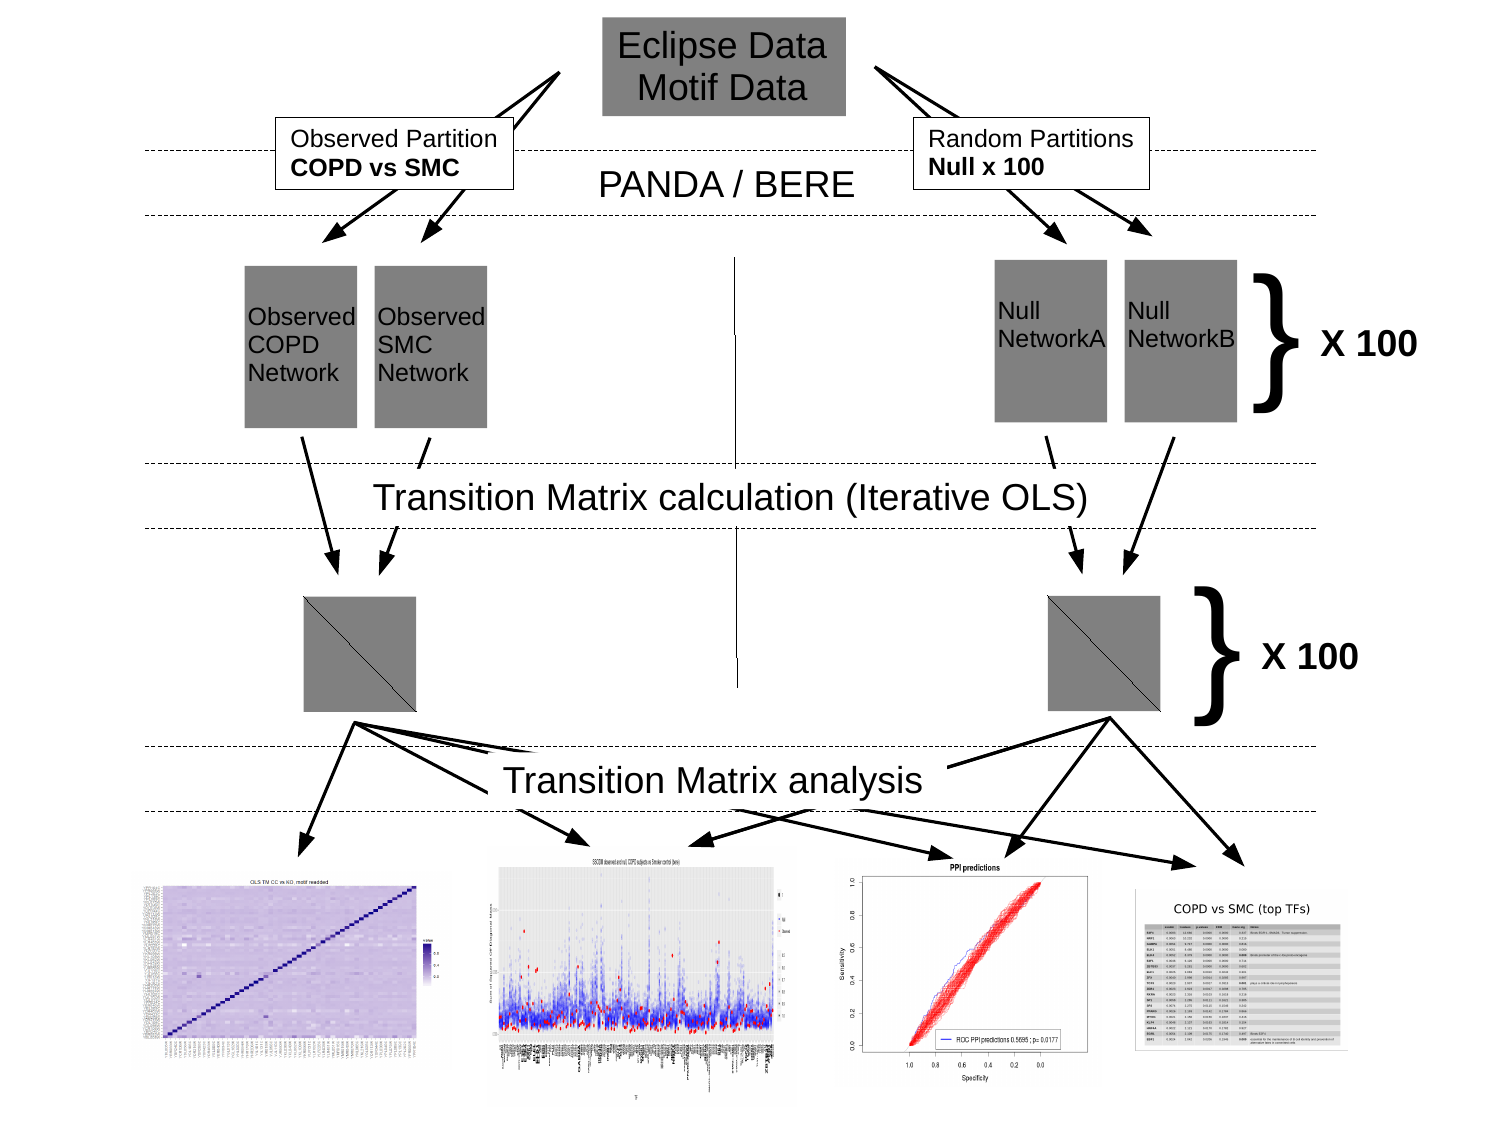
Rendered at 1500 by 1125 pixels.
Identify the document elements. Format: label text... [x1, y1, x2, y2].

text_box [994, 390, 1108, 423]
text_box Random Partitions Null x 100 [913, 117, 1150, 190]
text_box Observed COPD Network [232, 295, 362, 396]
text_box Transition Matrix calculation (Iterative OLS) [357, 468, 1130, 526]
text_box [374, 265, 488, 295]
text_box Transition Matrix analysis [487, 752, 947, 810]
text_box [1124, 390, 1237, 423]
text_box [244, 265, 358, 295]
text_box Observed SMC Network [362, 295, 517, 396]
picture [487, 846, 797, 1107]
picture [1135, 889, 1348, 1051]
text_box [1047, 595, 1161, 712]
text_box [994, 259, 1108, 289]
text_box [374, 396, 488, 429]
text_box Null NetworkB [1112, 289, 1237, 390]
text_box [1124, 259, 1237, 289]
text_box Eclipse Data Motif Data [602, 17, 846, 117]
text_box } [1237, 239, 1330, 448]
text_box } [1178, 552, 1271, 761]
text_box Observed Partition COPD vs SMC [275, 117, 514, 190]
picture [131, 871, 452, 1070]
text_box X 100 [1246, 628, 1374, 686]
text_box Null NetworkA [982, 289, 1112, 390]
text_box [303, 596, 417, 712]
text_box PANDA / BERE [583, 155, 894, 213]
text_box [244, 396, 358, 429]
picture [834, 858, 1102, 1087]
text_box X 100 [1305, 315, 1433, 373]
